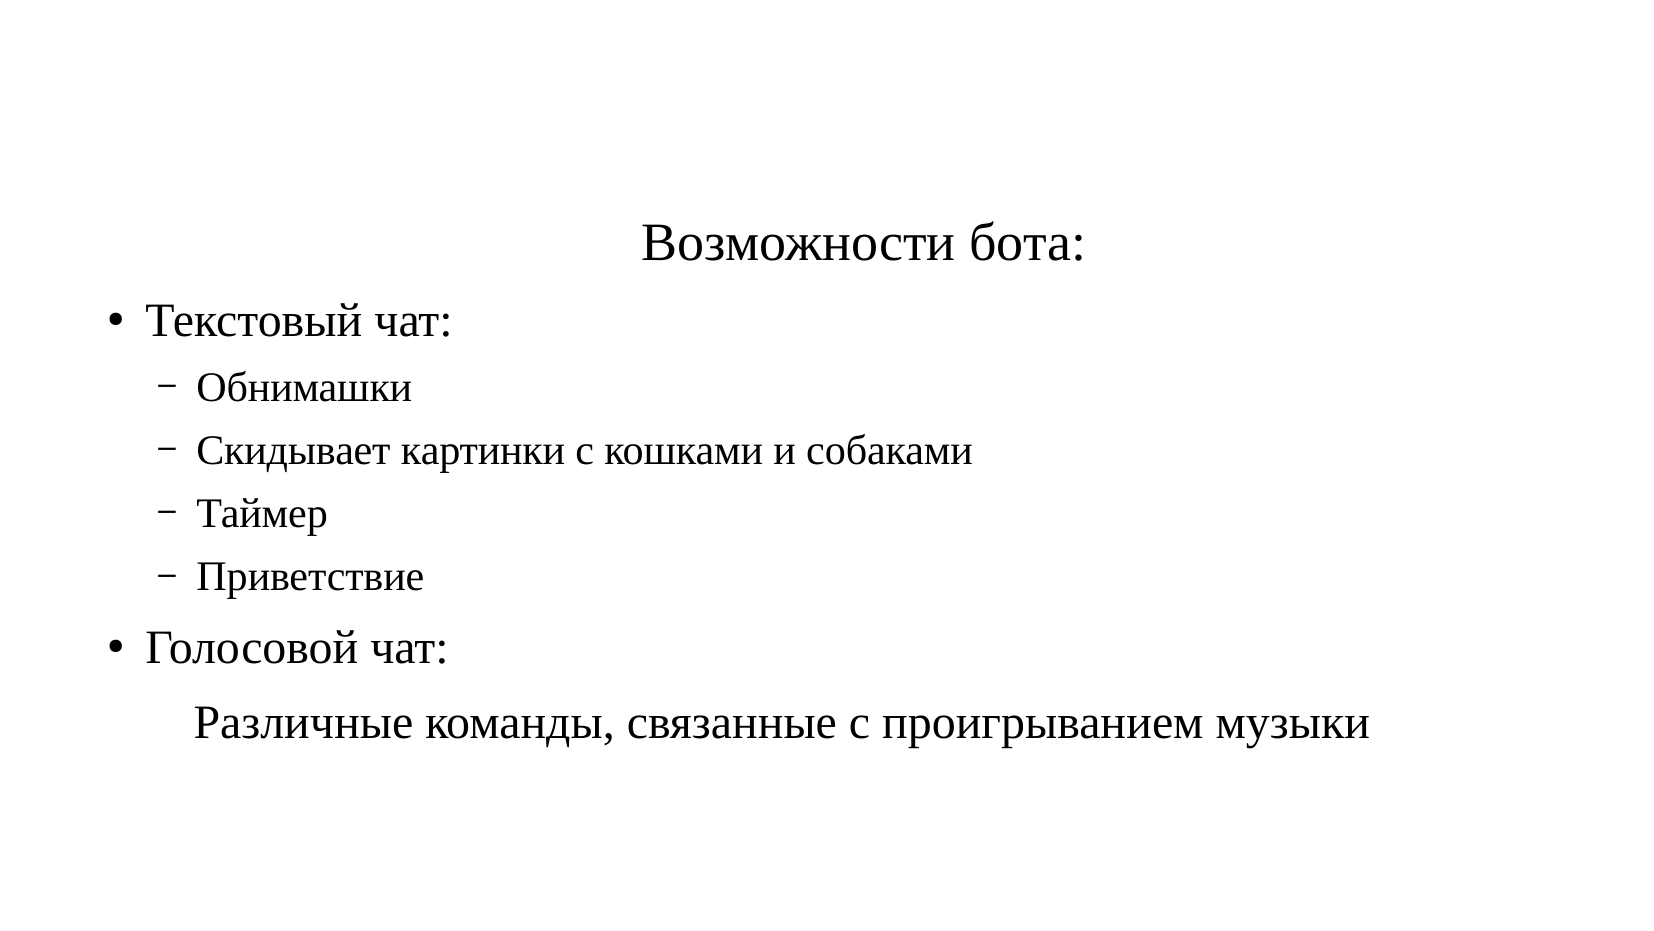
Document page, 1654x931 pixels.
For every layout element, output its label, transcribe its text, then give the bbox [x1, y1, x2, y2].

list Возможности бота: Текстовый чат: Обнимашки Скидывает картинки с кошками и собаками Таймер Приветствие Голосовой чат: Различные команды, связанные с проигрыванием музыки [94, 212, 1583, 753]
